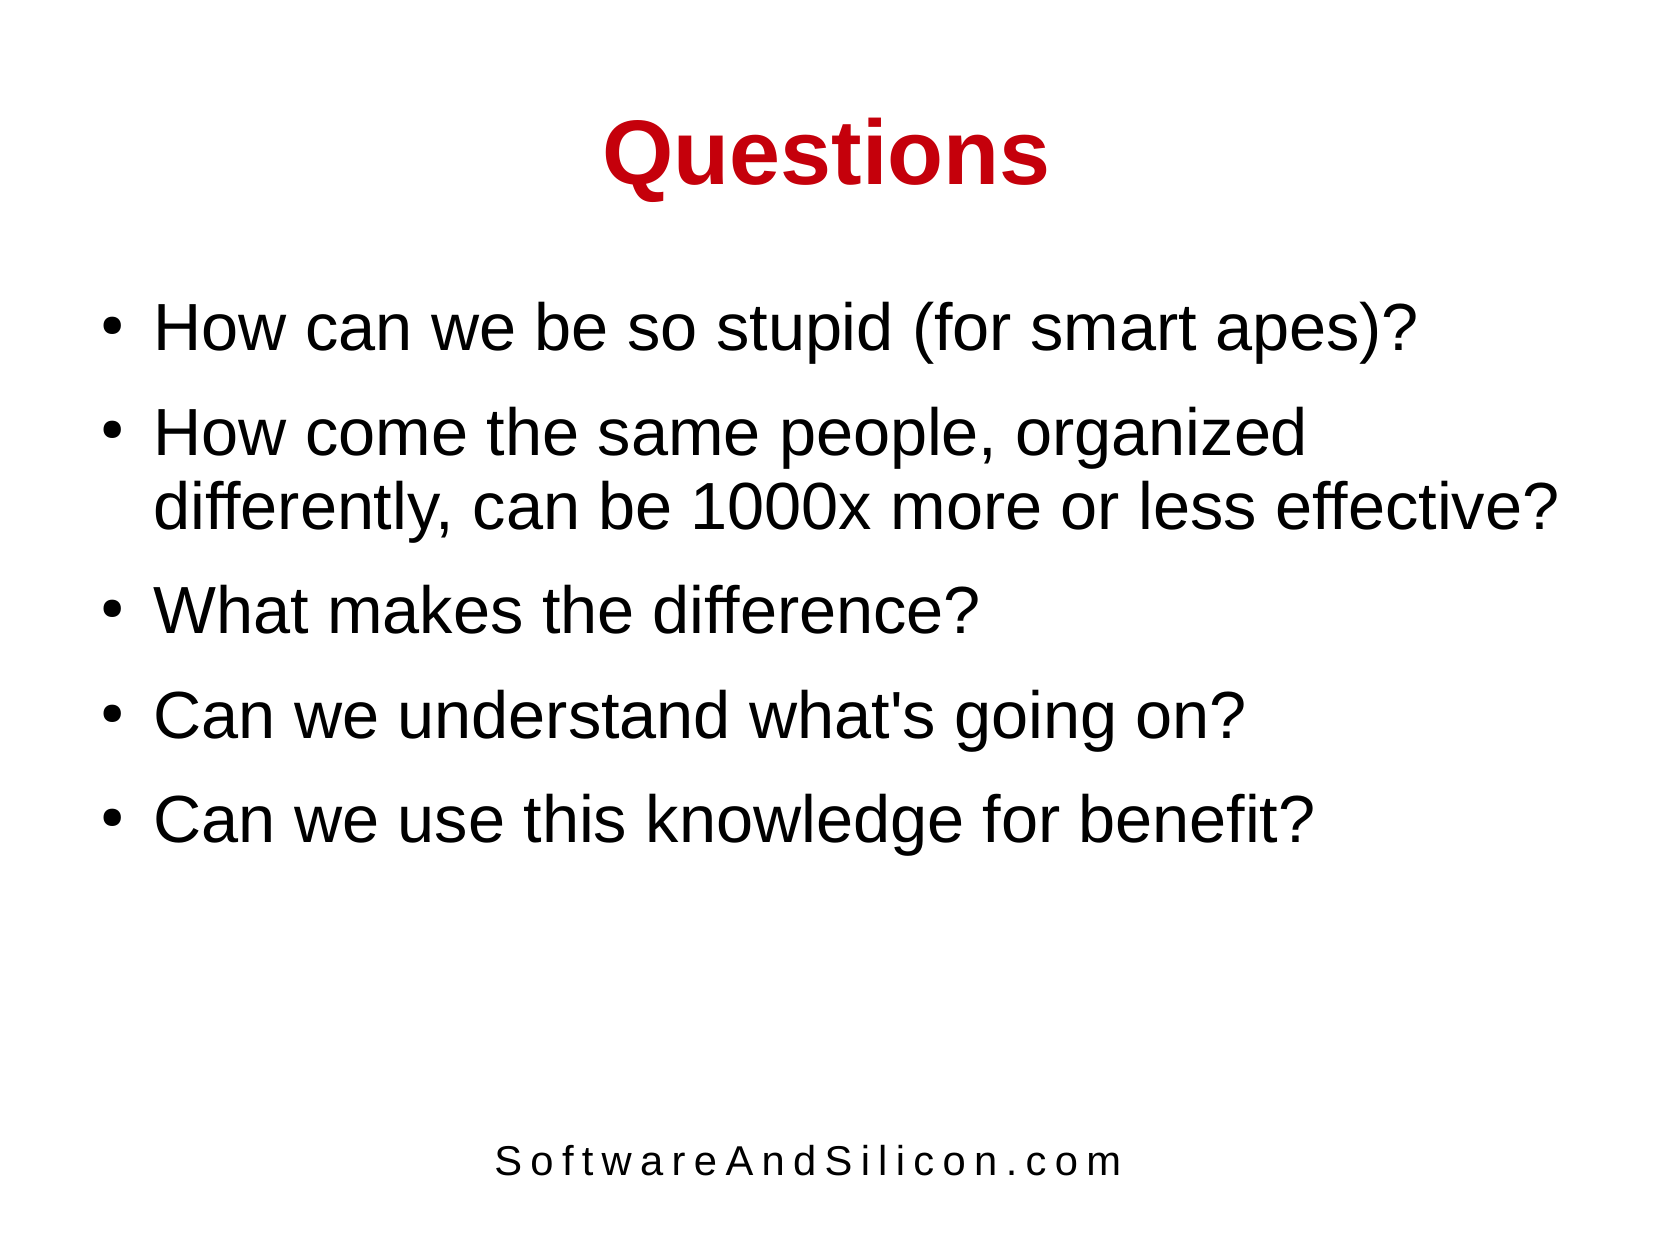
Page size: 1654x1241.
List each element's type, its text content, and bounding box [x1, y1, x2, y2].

list How can we be so stupid (for smart apes)? How come the same people, organized differently, can be 1000x more or less effective? What makes the difference? Can we understand what's going on? Can we use this knowledge for benefit? [82, 290, 1571, 1094]
title Questions [82, 56, 1571, 250]
